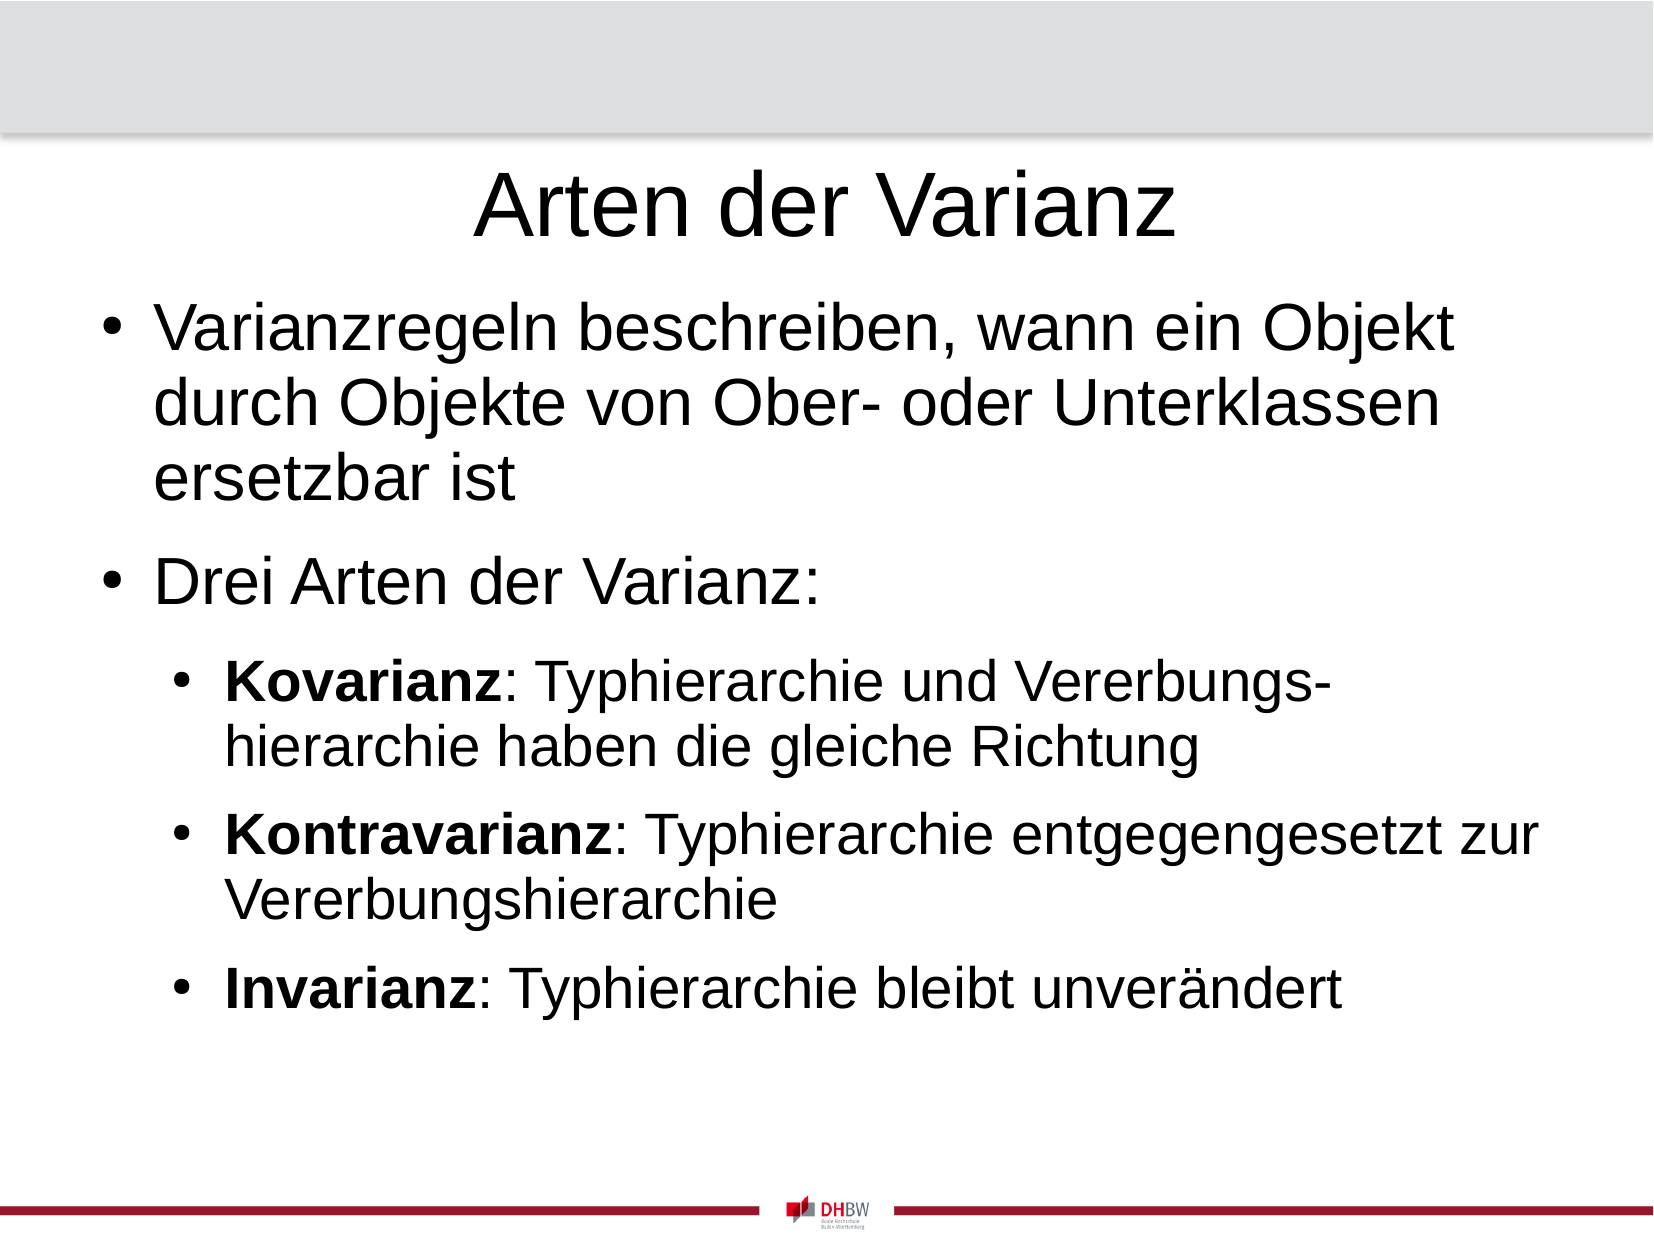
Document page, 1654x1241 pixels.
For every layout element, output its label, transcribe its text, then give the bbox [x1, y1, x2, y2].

picture [0, 1, 1654, 1237]
title Arten der Varianz [82, 49, 1571, 257]
list Varianzregeln beschreiben, wann ein Objekt durch Objekte von Ober- oder Unterklassen ersetzbar ist Drei Arten der Varianz: Kovarianz: Typhierarchie und Vererbungs-hierarchie haben die gleiche Richtung Kontravarianz: Typhierarchie entgegengesetzt zur Vererbungshierarchie Invarianz: Typhierarchie bleibt unverändert [82, 290, 1571, 1025]
